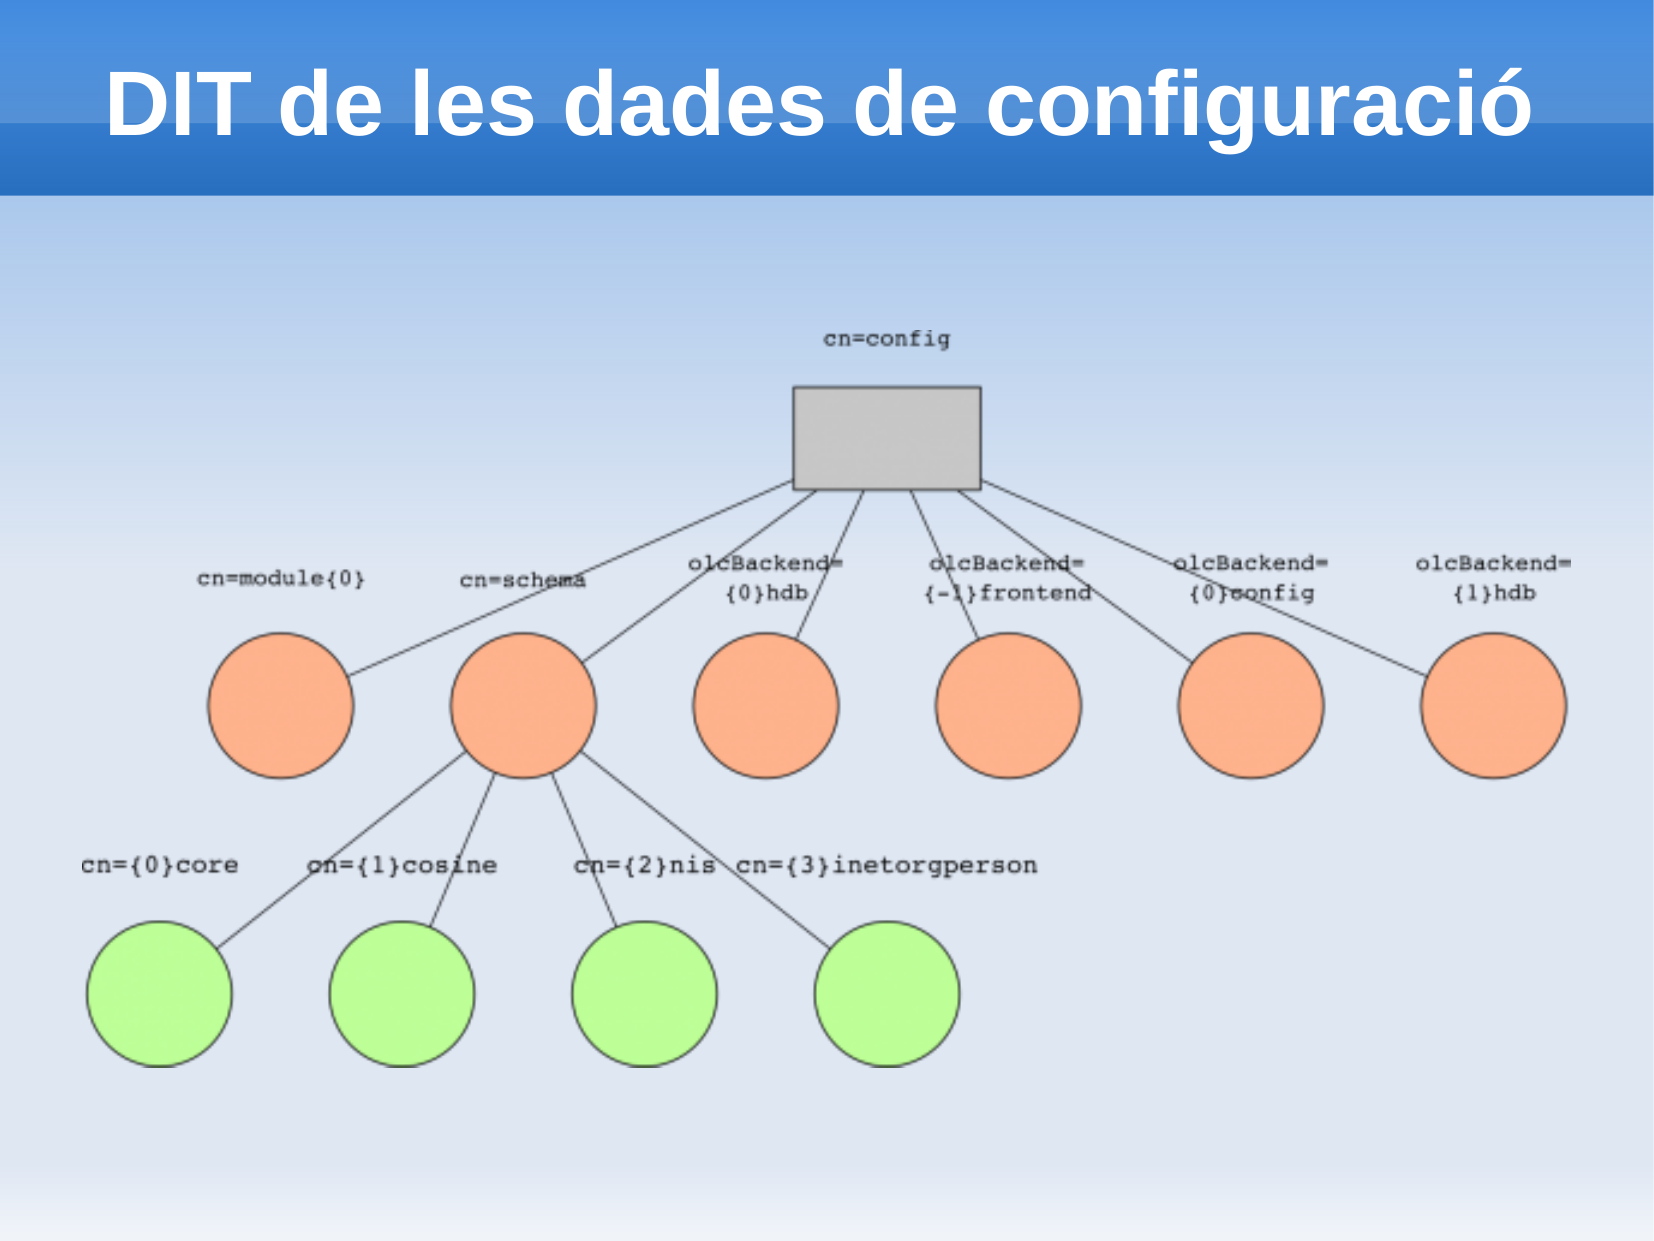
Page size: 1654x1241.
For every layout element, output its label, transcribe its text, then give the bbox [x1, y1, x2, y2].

title DIT de les dades de configuració [76, 0, 1565, 208]
picture [0, 0, 1654, 1241]
